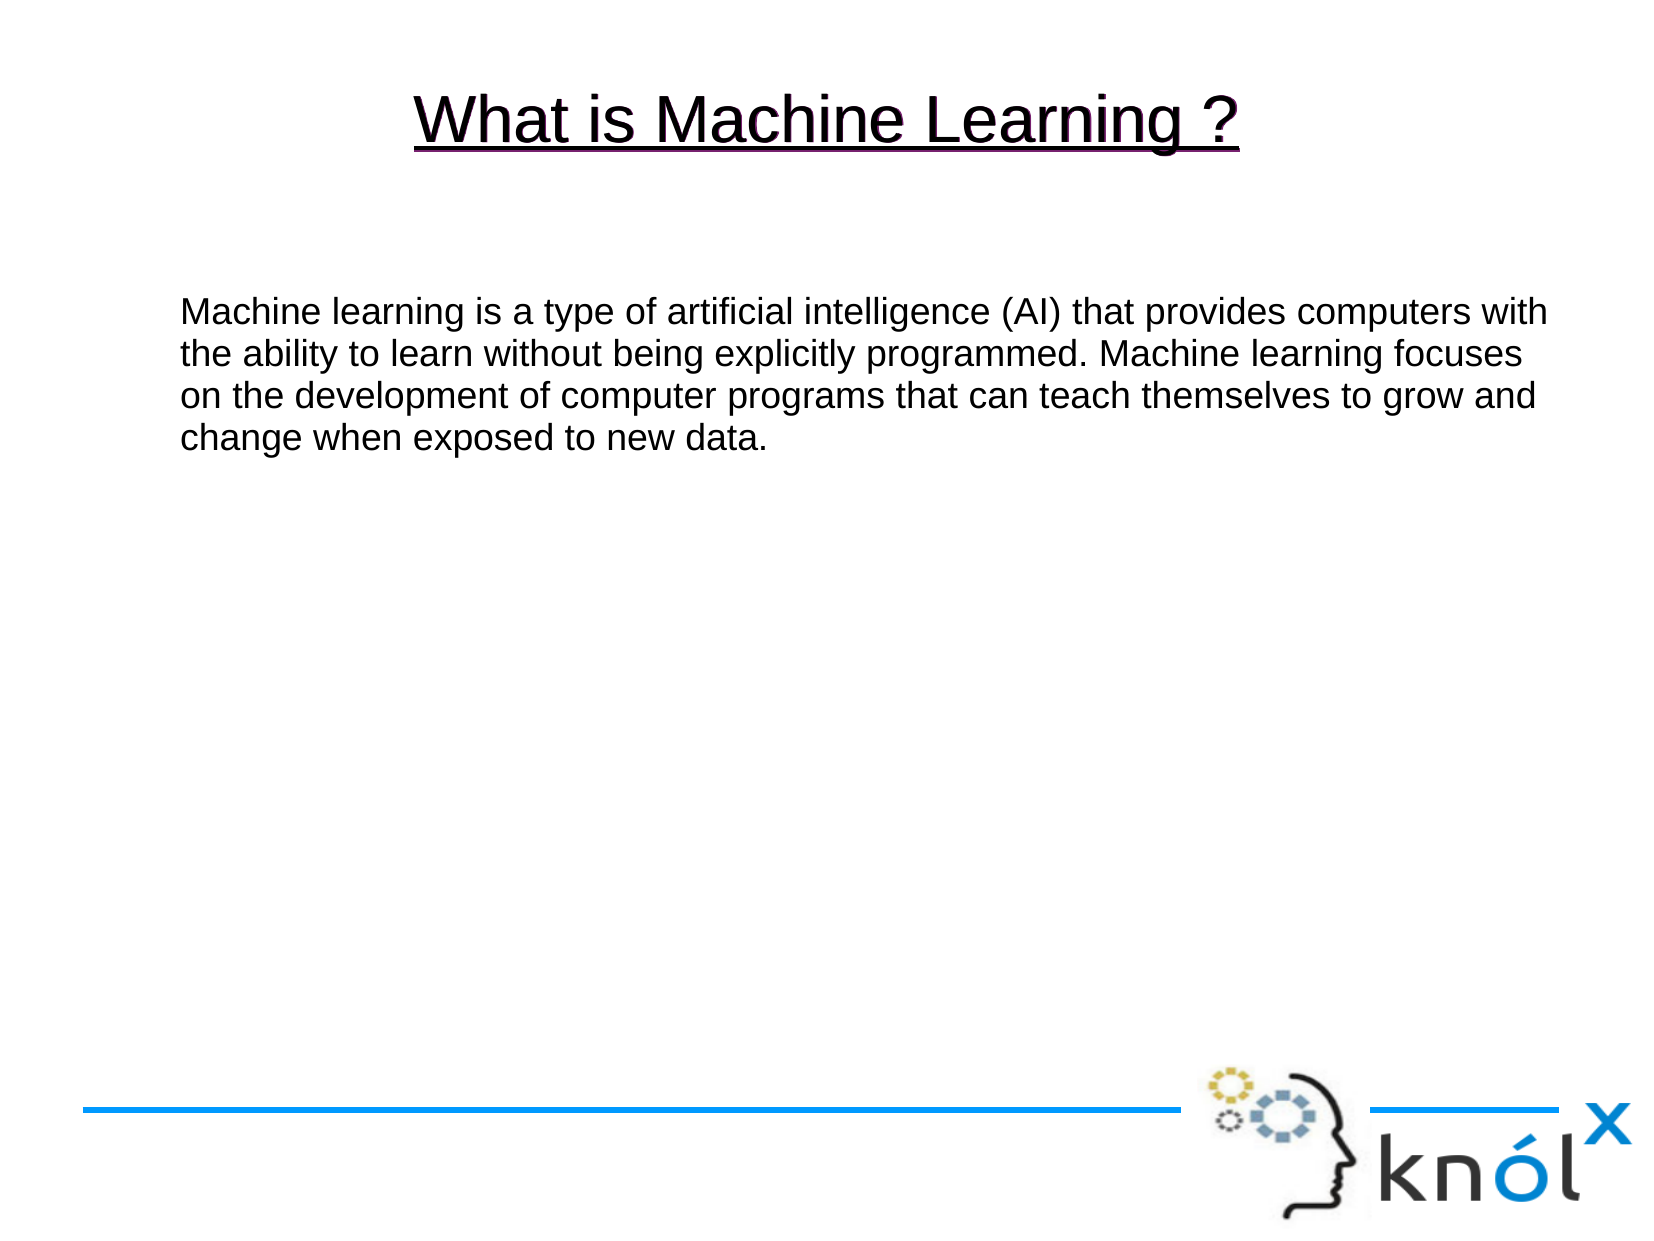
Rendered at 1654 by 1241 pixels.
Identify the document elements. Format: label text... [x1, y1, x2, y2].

subtitle What is Machine Learning ? [82, 49, 1571, 189]
picture [1196, 1064, 1643, 1229]
text_box Machine learning is a type of artificial intelligence (AI) that provides computers with the ability to learn without being explicitly programmed. Machine learning focuses on the development of computer programs that can teach themselves to grow and change when exposed to new data. [165, 283, 1571, 1055]
